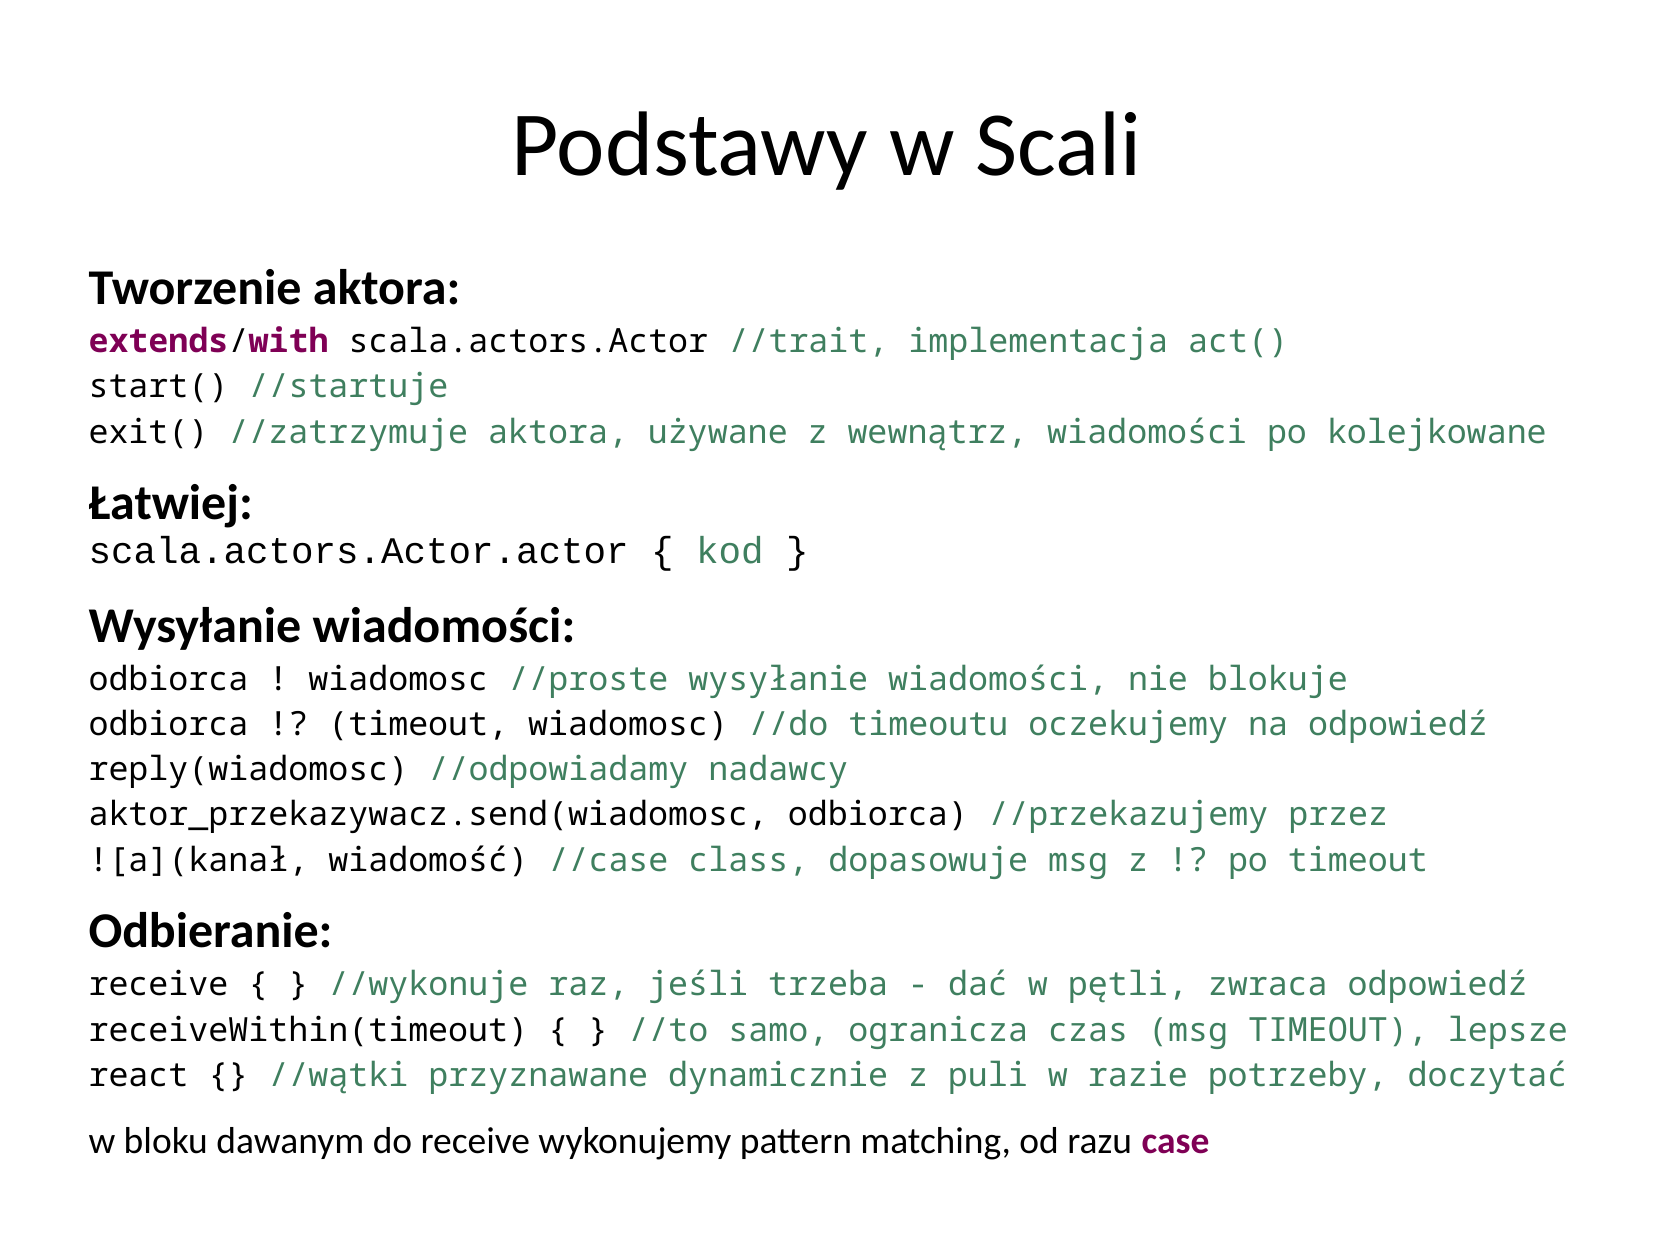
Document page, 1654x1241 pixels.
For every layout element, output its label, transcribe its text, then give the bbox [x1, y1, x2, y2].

title Podstawy w Scali [82, 56, 1571, 250]
list Tworzenie aktora: extends/with scala.actors.Actor //trait, implementacja act() start() //startuje exit() //zatrzymuje aktora, używane z wewnątrz, wiadomości po kolejkowane Łatwiej: scala.actors.Actor.actor { kod } Wysyłanie wiadomości: odbiorca ! wiadomosc //proste wysyłanie wiadomości, nie blokuje odbiorca !? (timeout, wiadomosc) //do timeoutu oczekujemy na odpowiedź reply(wiadomosc) //odpowiadamy nadawcy aktor_przekazywacz.send(wiadomosc, odbiorca) //przekazujemy przez ![a](kanał, wiadomość) //case class, dopasowuje msg z !? po timeout Odbieranie: receive { } //wykonuje raz, jeśli trzeba - dać w pętli, zwraca odpowiedź receiveWithin(timeout) { } //to samo, ogranicza czas (msg TIMEOUT), lepsze react {} //wątki przyznawane dynamicznie z puli w razie potrzeby, doczytać w bloku dawanym do receive wykonujemy pattern matching, od razu case [88, 267, 1577, 1142]
